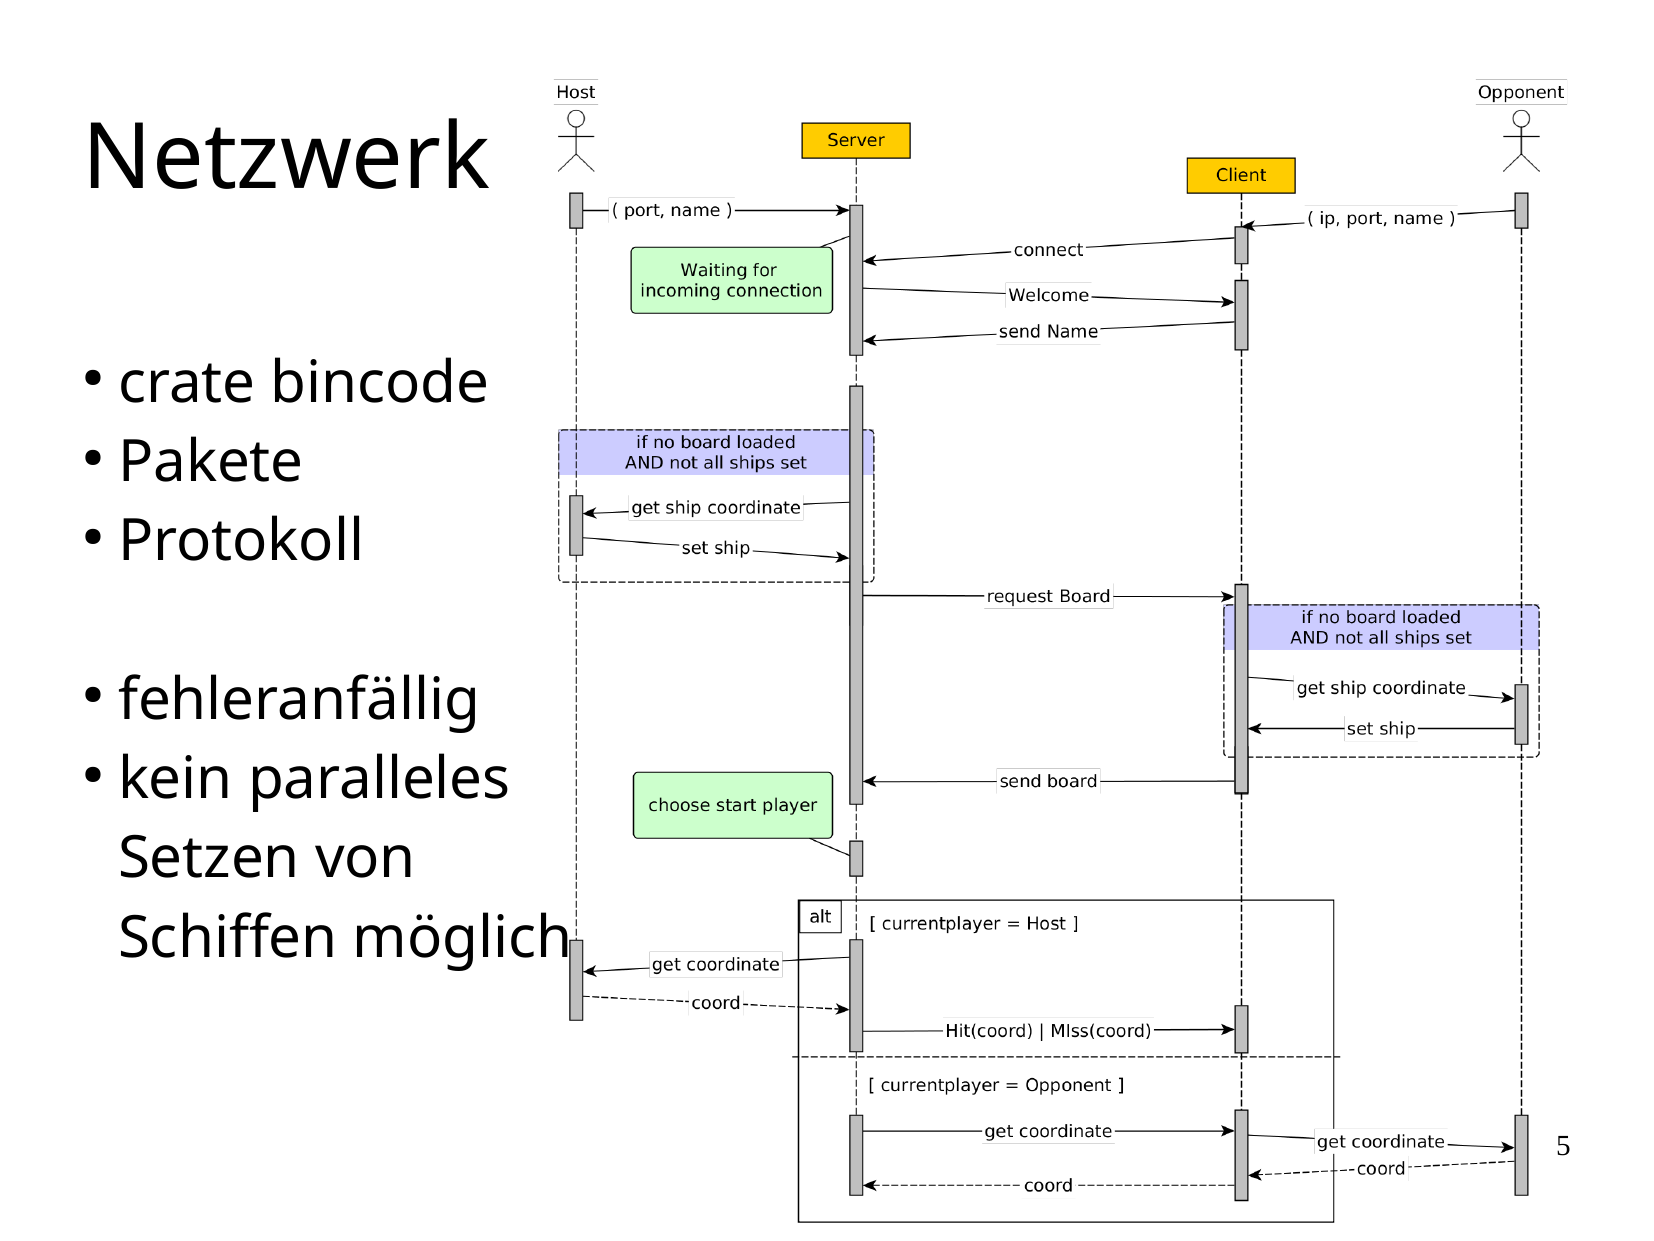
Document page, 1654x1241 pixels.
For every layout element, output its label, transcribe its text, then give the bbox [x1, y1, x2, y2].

subtitle crate bincode Pakete Protokoll fehleranfällig kein paralleles Setzen von Schiffen möglich [82, 290, 543, 1010]
title Netzwerk [82, 49, 1571, 257]
picture [543, 70, 1577, 1232]
